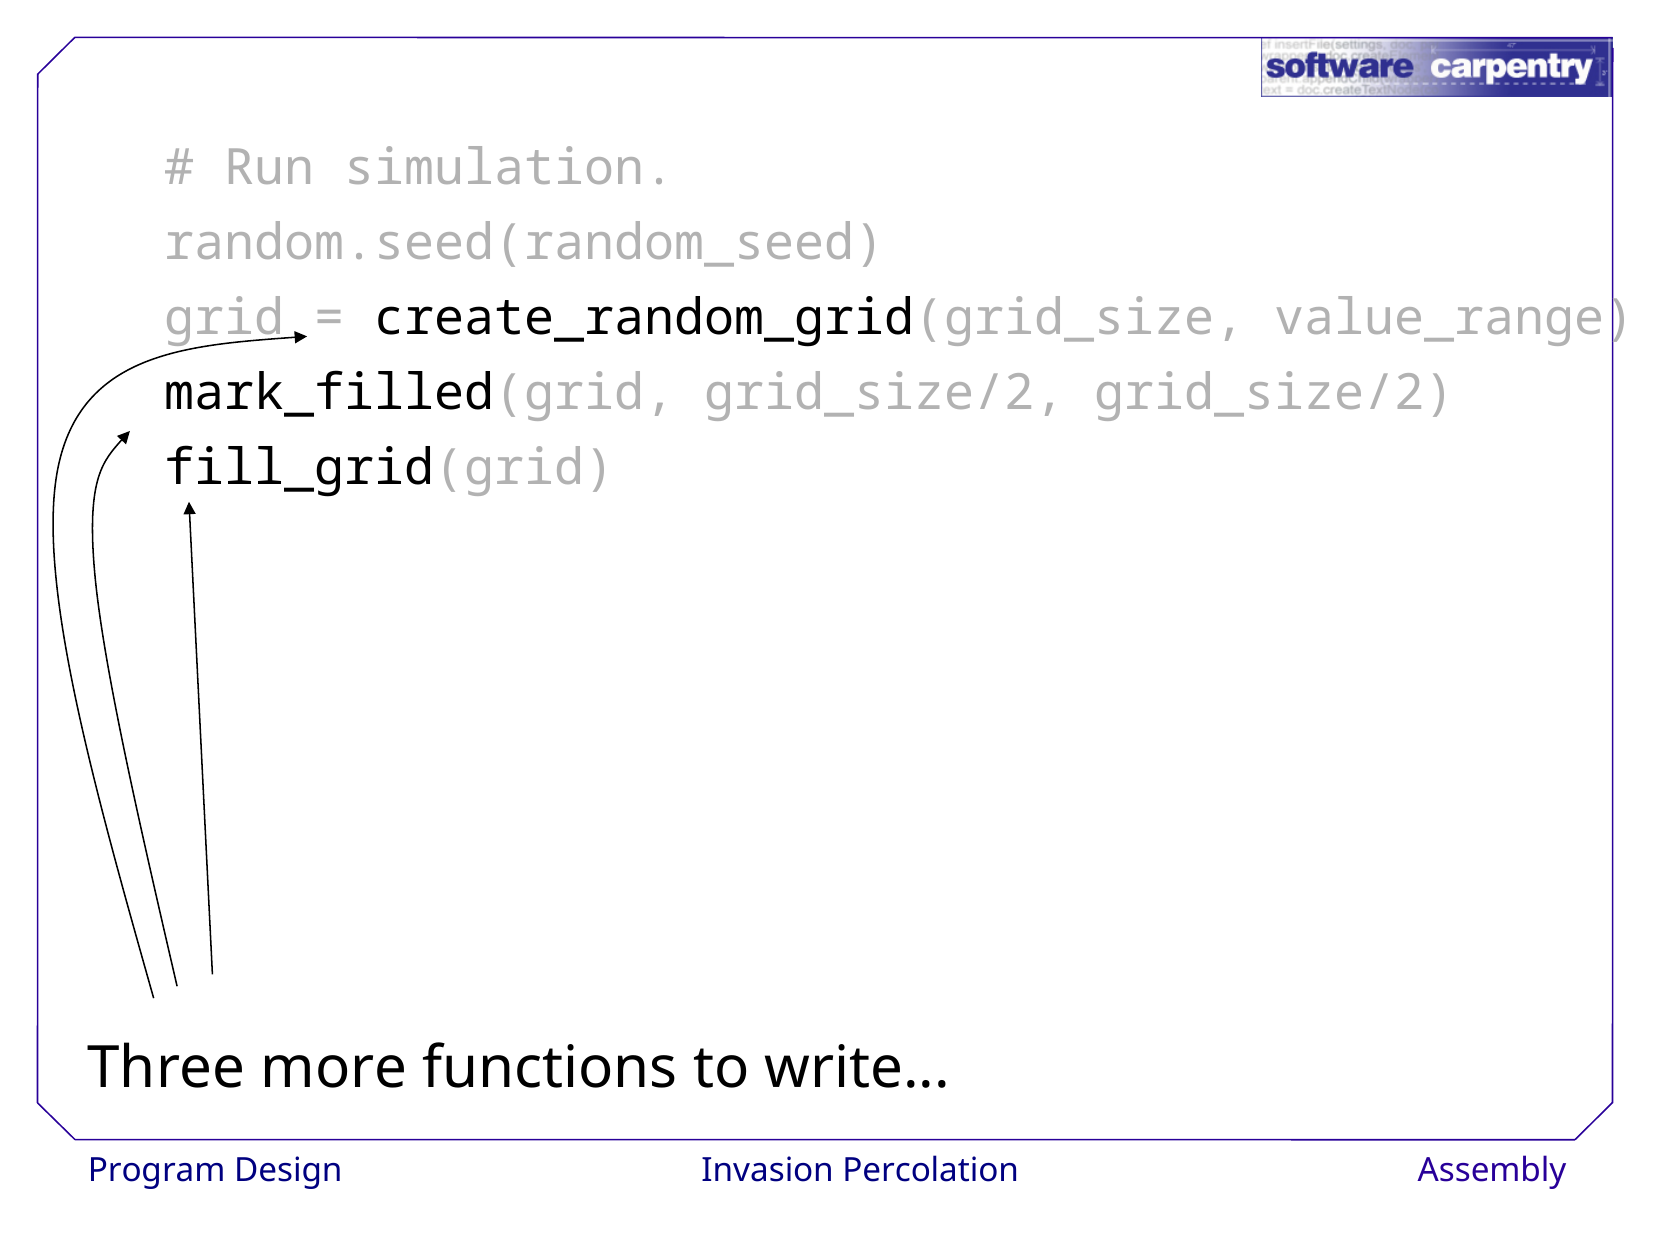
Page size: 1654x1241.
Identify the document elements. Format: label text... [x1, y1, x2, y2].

text_box Three more functions to write... [72, 986, 1115, 1107]
text_box # Run simulation. random.seed(random_seed) grid = create_random_grid(grid_size, value_range) mark_filled(grid, grid_size/2, grid_size/2) fill_grid(grid) [89, 112, 1508, 1055]
picture [1261, 39, 1613, 97]
text_box # Run simulation. random.seed(random_seed) grid = create_random_grid(grid_size, value_range) mark_filled(grid, grid_size/2, grid_size/2) fill_grid(grid) [89, 766, 149, 986]
